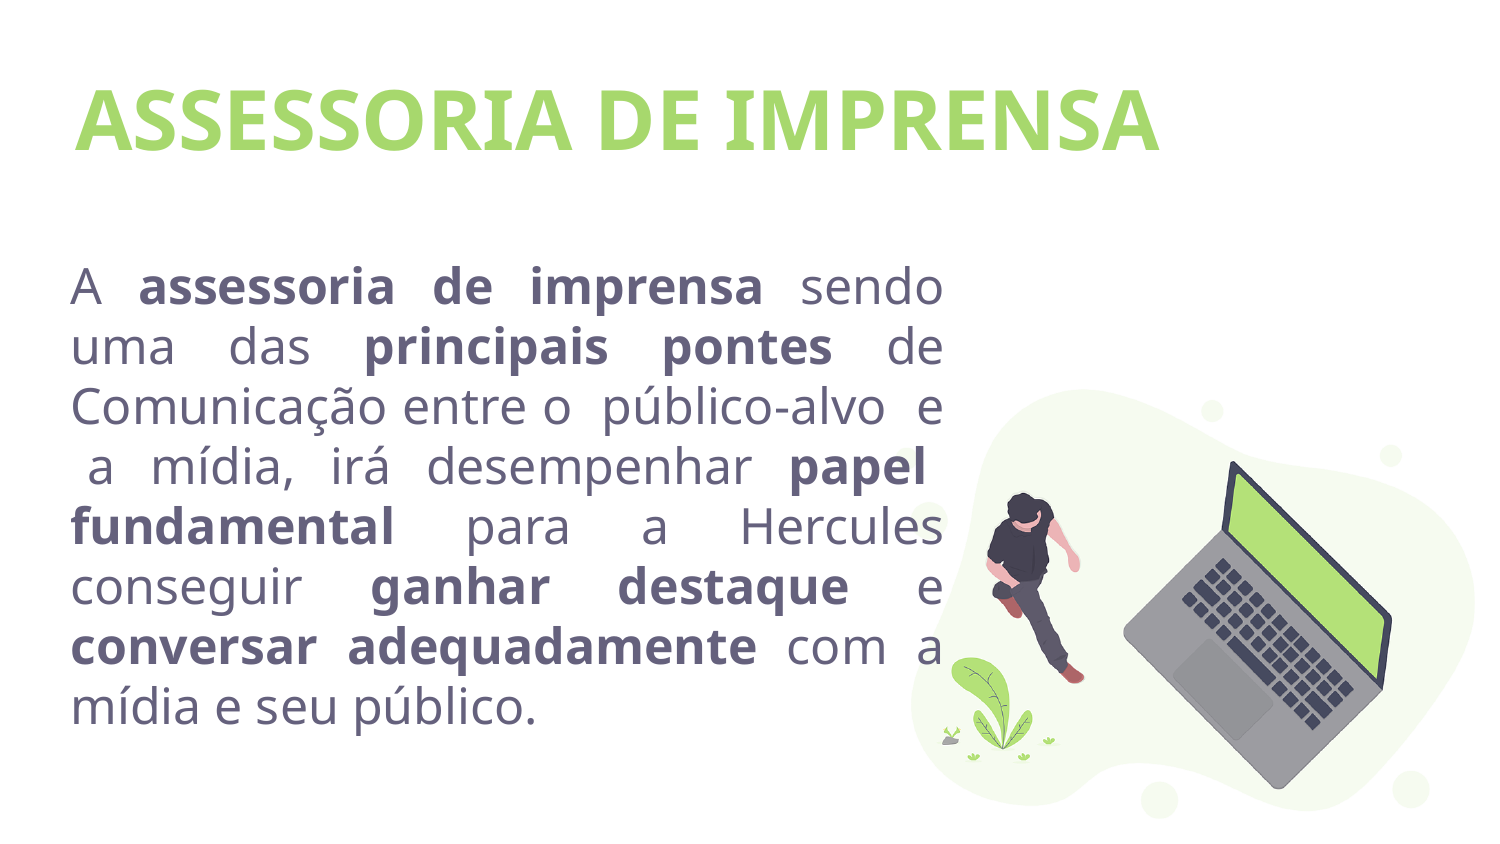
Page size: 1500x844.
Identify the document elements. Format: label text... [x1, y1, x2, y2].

title ASSESSORIA DE IMPRENSA [75, 46, 1447, 187]
picture [895, 389, 1475, 819]
text_box A assessoria de imprensa sendo uma das principais pontes de Comunicação entre o público-alvo e a mídia, irá desempenhar papel fundamental para a Hercules conseguir ganhar destaque e conversar adequadamente com a mídia e seu público. [70, 191, 945, 798]
